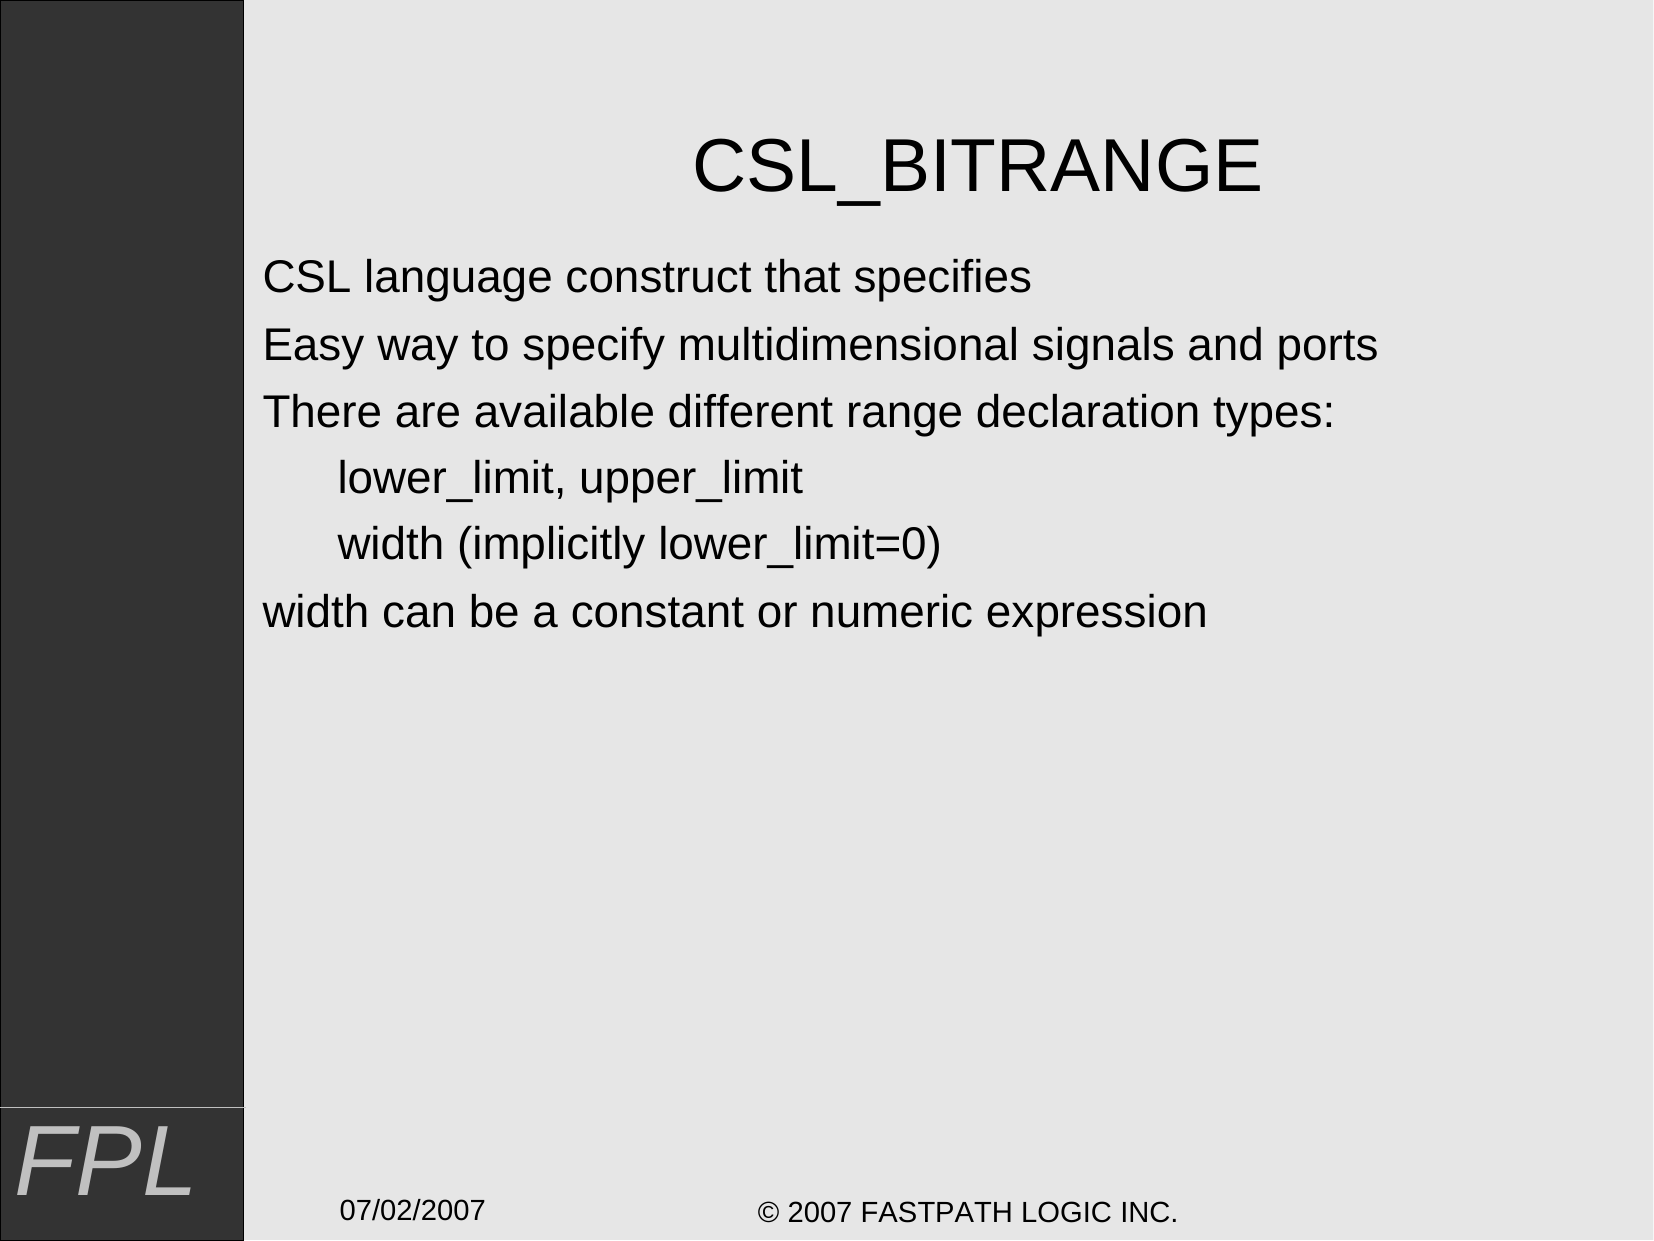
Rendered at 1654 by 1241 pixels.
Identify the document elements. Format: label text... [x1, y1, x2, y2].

list CSL language construct that specifies Easy way to specify multidimensional signals and ports There are available different range declaration types: lower_limit, upper_limit width (implicitly lower_limit=0) width can be a constant or numeric expression [262, 250, 1654, 1163]
title CSL_BITRANGE [427, 57, 1530, 250]
